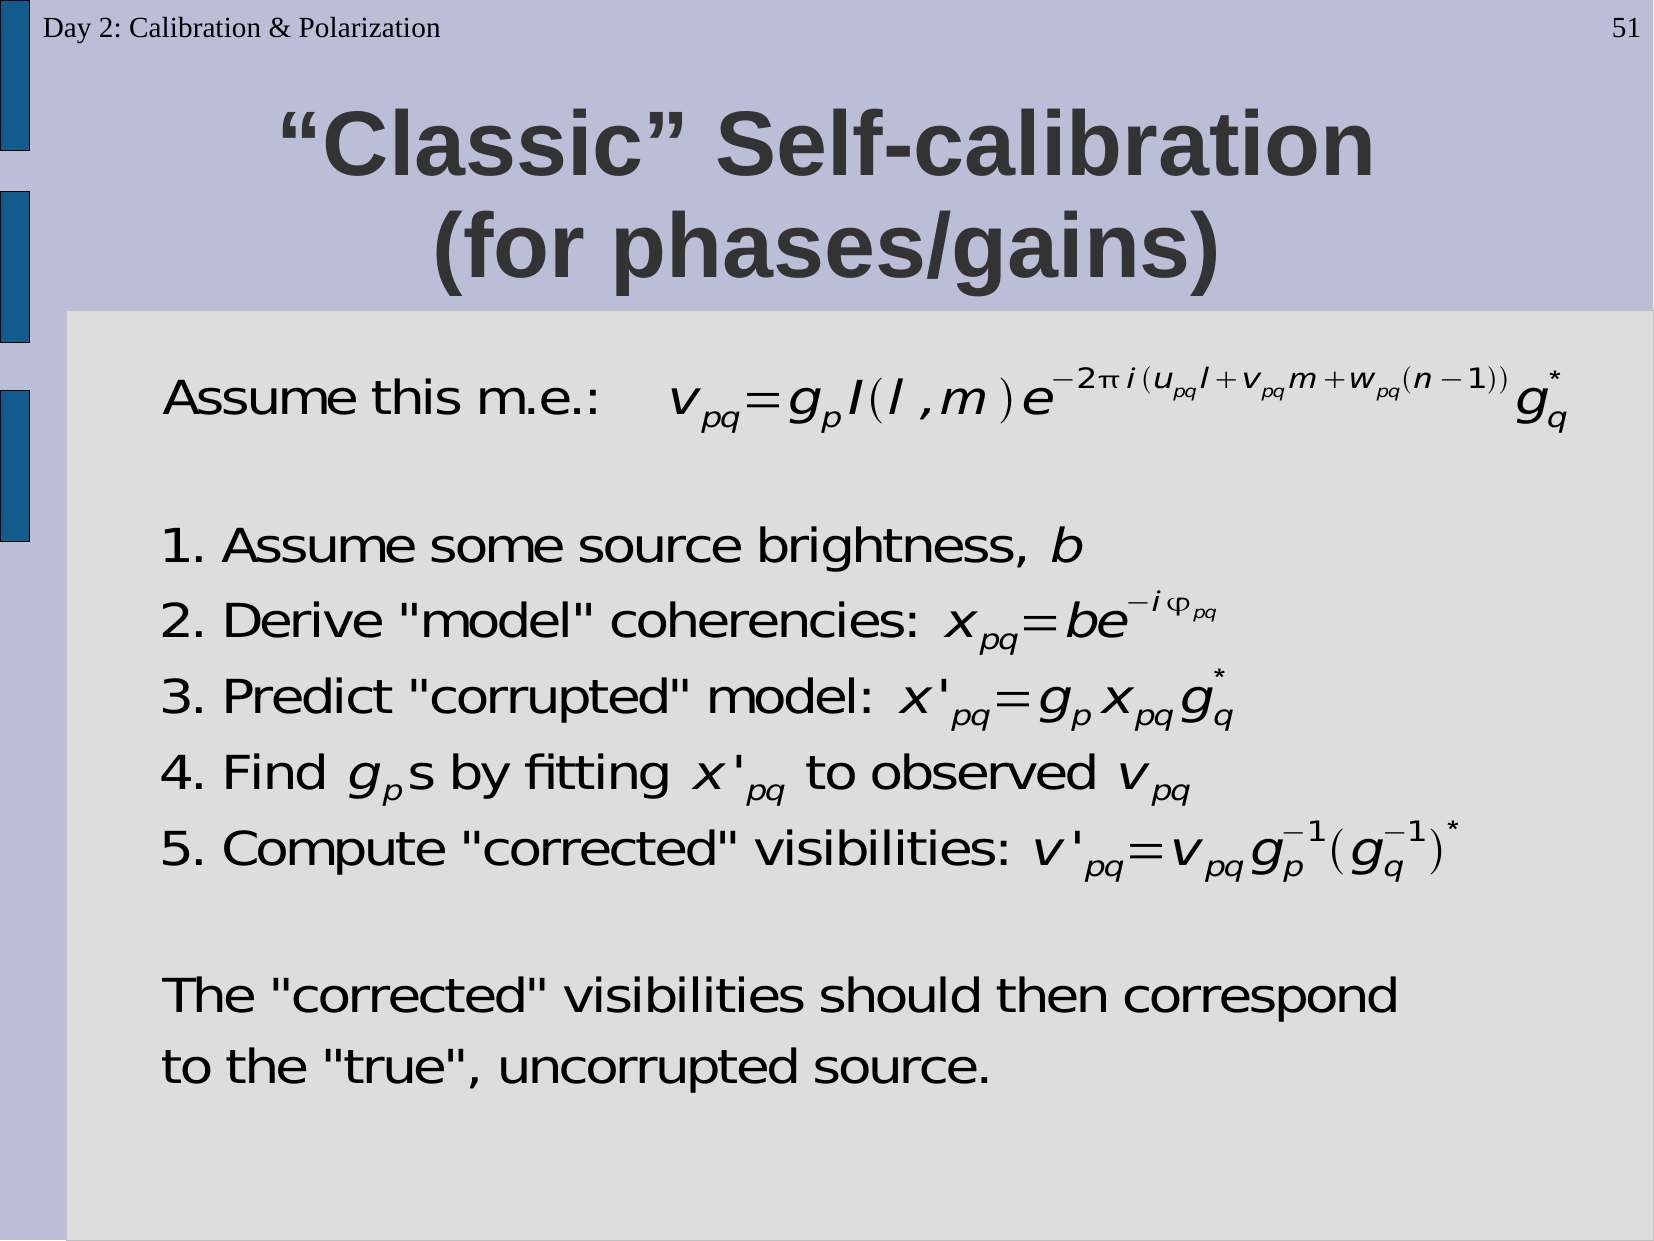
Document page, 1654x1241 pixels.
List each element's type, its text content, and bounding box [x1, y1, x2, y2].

chart [152, 356, 1573, 1169]
title “Classic” Self-calibration (for phases/gains) [121, 87, 1534, 302]
